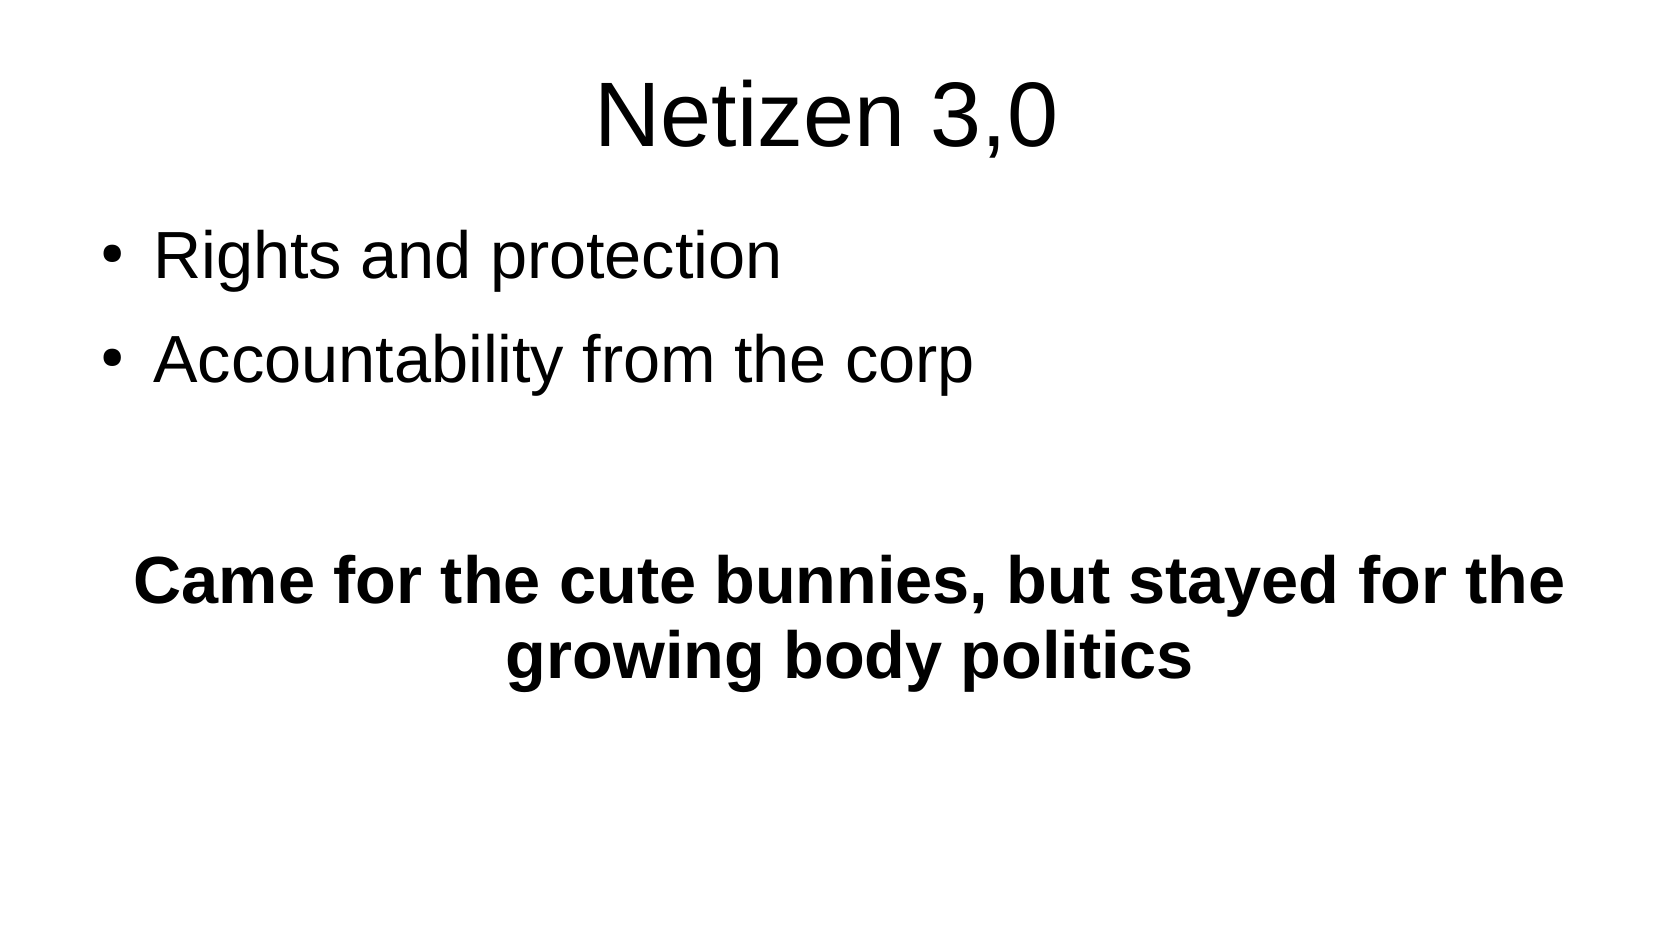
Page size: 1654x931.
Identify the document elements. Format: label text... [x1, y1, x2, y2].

list Came for the cute bunnies, but stayed for the growing body politics [23, 543, 1607, 776]
list Rights and protection Accountability from the corp [82, 217, 1134, 543]
title Netizen 3,0 [82, 37, 1571, 193]
